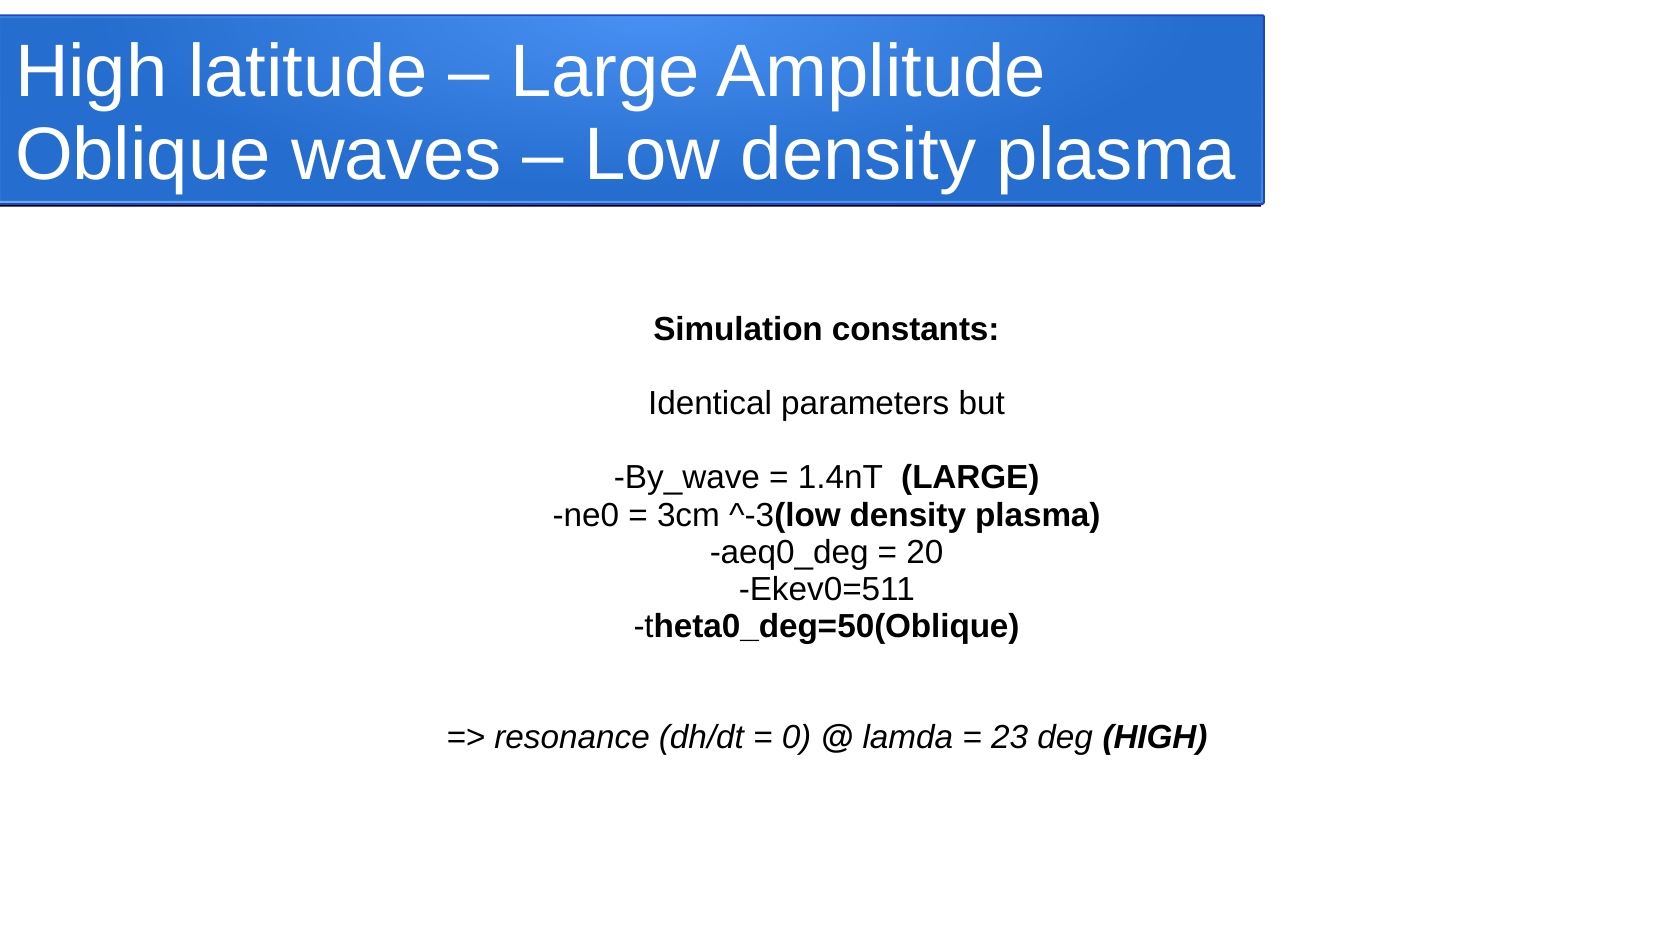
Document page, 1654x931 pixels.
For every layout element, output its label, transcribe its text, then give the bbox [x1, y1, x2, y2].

title High latitude – Large Amplitude Oblique waves – Low density plasma [15, 0, 1261, 237]
subtitle Simulation constants: Identical parameters but -By_wave = 1.4nT (LARGE) -ne0 = 3cm ^-3(low density plasma) -aeq0_deg = 20 -Ekev0=511 -theta0_deg=50(Oblique) => resonance (dh/dt = 0) @ lamda = 23 deg (HIGH) [82, 236, 1571, 904]
